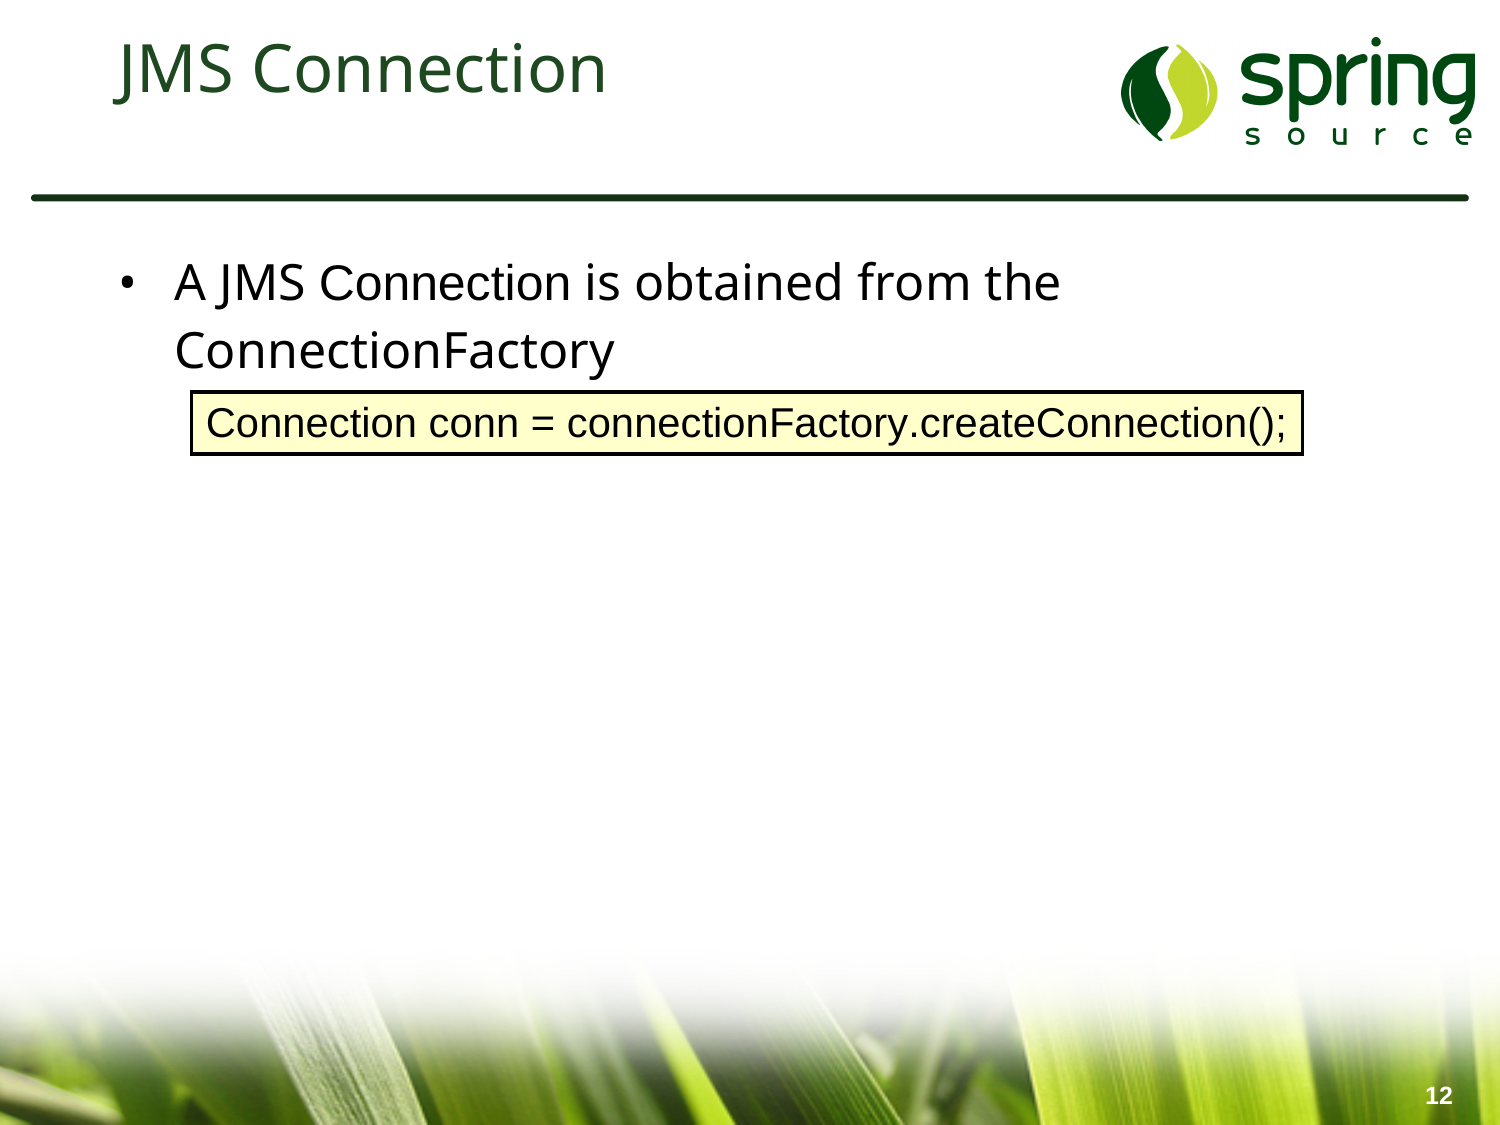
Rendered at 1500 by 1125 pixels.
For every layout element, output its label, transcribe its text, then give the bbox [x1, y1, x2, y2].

title JMS Connection [103, 14, 1136, 177]
list A JMS Connection is obtained from the ConnectionFactory [103, 239, 1394, 903]
picture [0, 944, 1500, 1125]
picture [1136, 37, 1475, 145]
text_box Connection conn = connectionFactory.createConnection(); [191, 392, 1303, 454]
